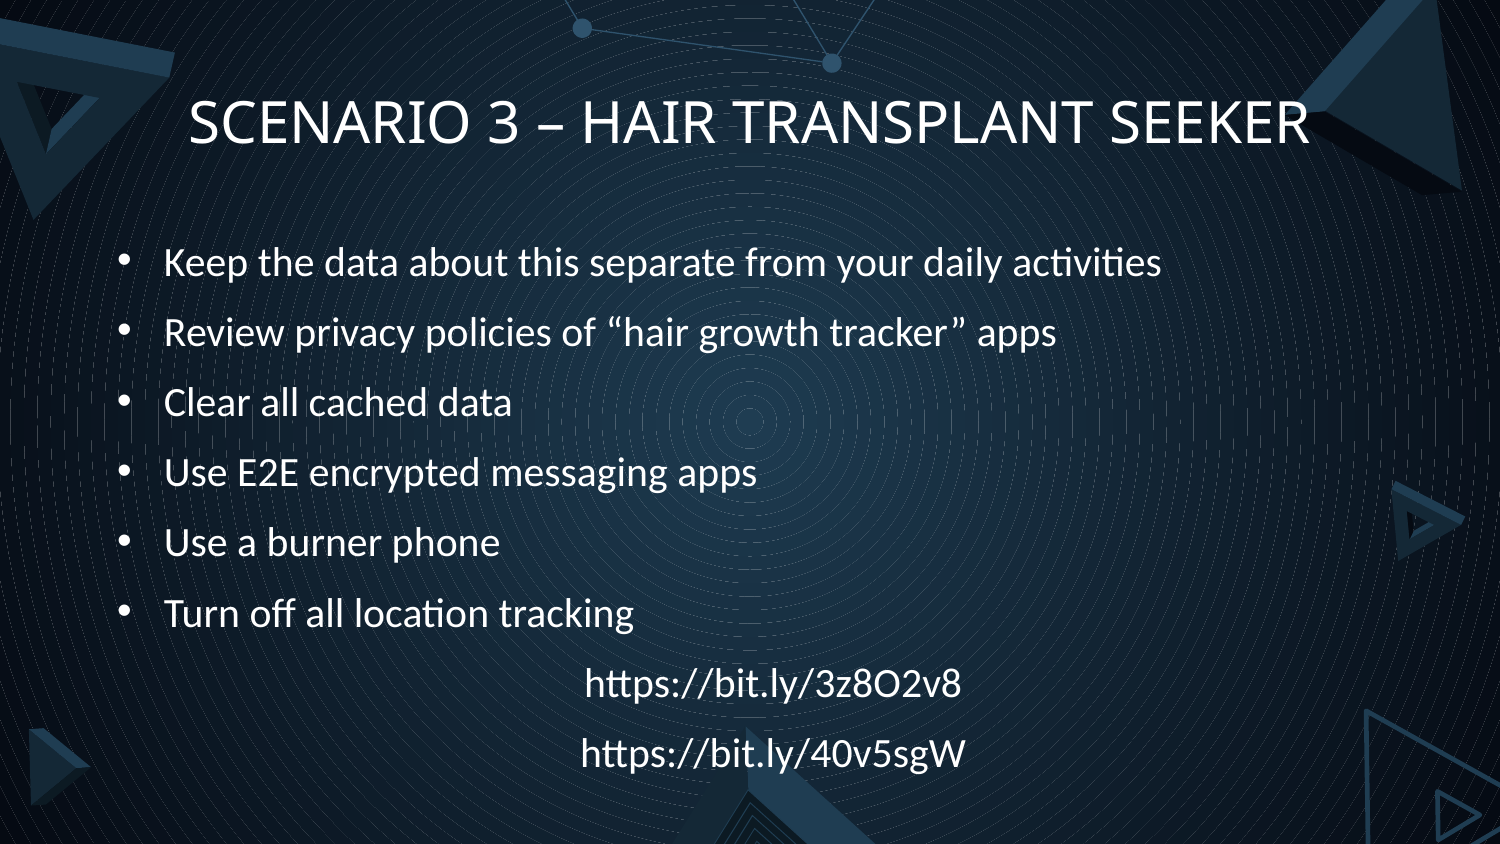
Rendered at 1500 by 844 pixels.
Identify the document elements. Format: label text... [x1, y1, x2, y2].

list Keep the data about this separate from your daily activities Review privacy policies of “hair growth tracker” apps Clear all cached data Use E2E encrypted messaging apps Use a burner phone Turn off all location tracking https://bit.ly/3z8O2v8 https://bit.ly/40v5sgW [116, 216, 1383, 770]
title SCENARIO 3 – HAIR TRANSPLANT SEEKER [116, 96, 1383, 145]
